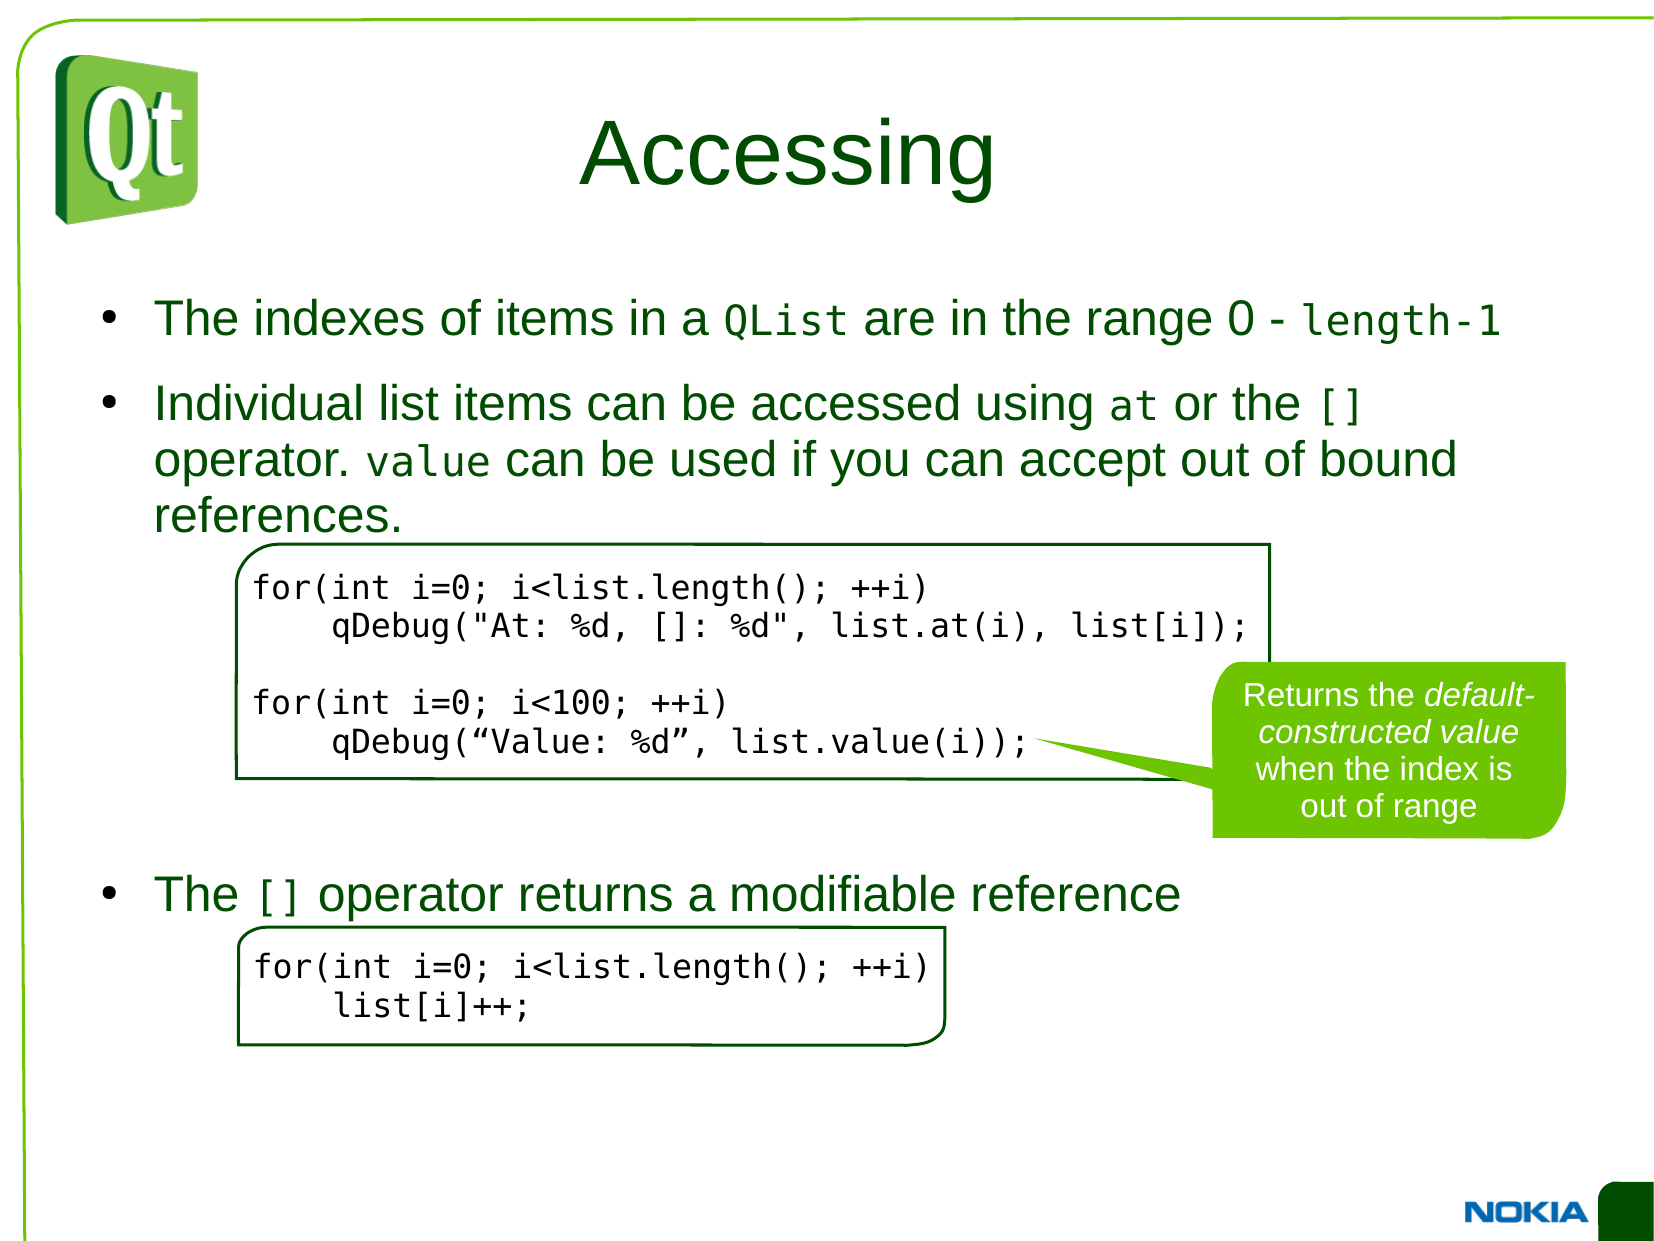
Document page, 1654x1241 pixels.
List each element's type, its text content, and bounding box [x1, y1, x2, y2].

picture [55, 55, 198, 225]
list The indexes of items in a QList are in the range 0 - length-1 Individual list items can be accessed using at or the [] operator. value can be used if you can accept out of bound references. The [] operator returns a modifiable reference [82, 290, 1571, 1094]
title Accessing [251, 49, 1327, 257]
text_box for(int i=0; i<list.length(); ++i) qDebug("At: %d, []: %d", list.at(i), list[i]); for(int i=0; i<100; ++i) qDebug(“Value: %d”, list.value(i)); [238, 561, 1266, 769]
text_box Returns the default- constructed value when the index is out of range [1211, 661, 1567, 839]
picture [1465, 1201, 1589, 1223]
text_box [1033, 738, 1241, 798]
text_box for(int i=0; i<list.length(); ++i) list[i]++; [240, 940, 943, 1033]
